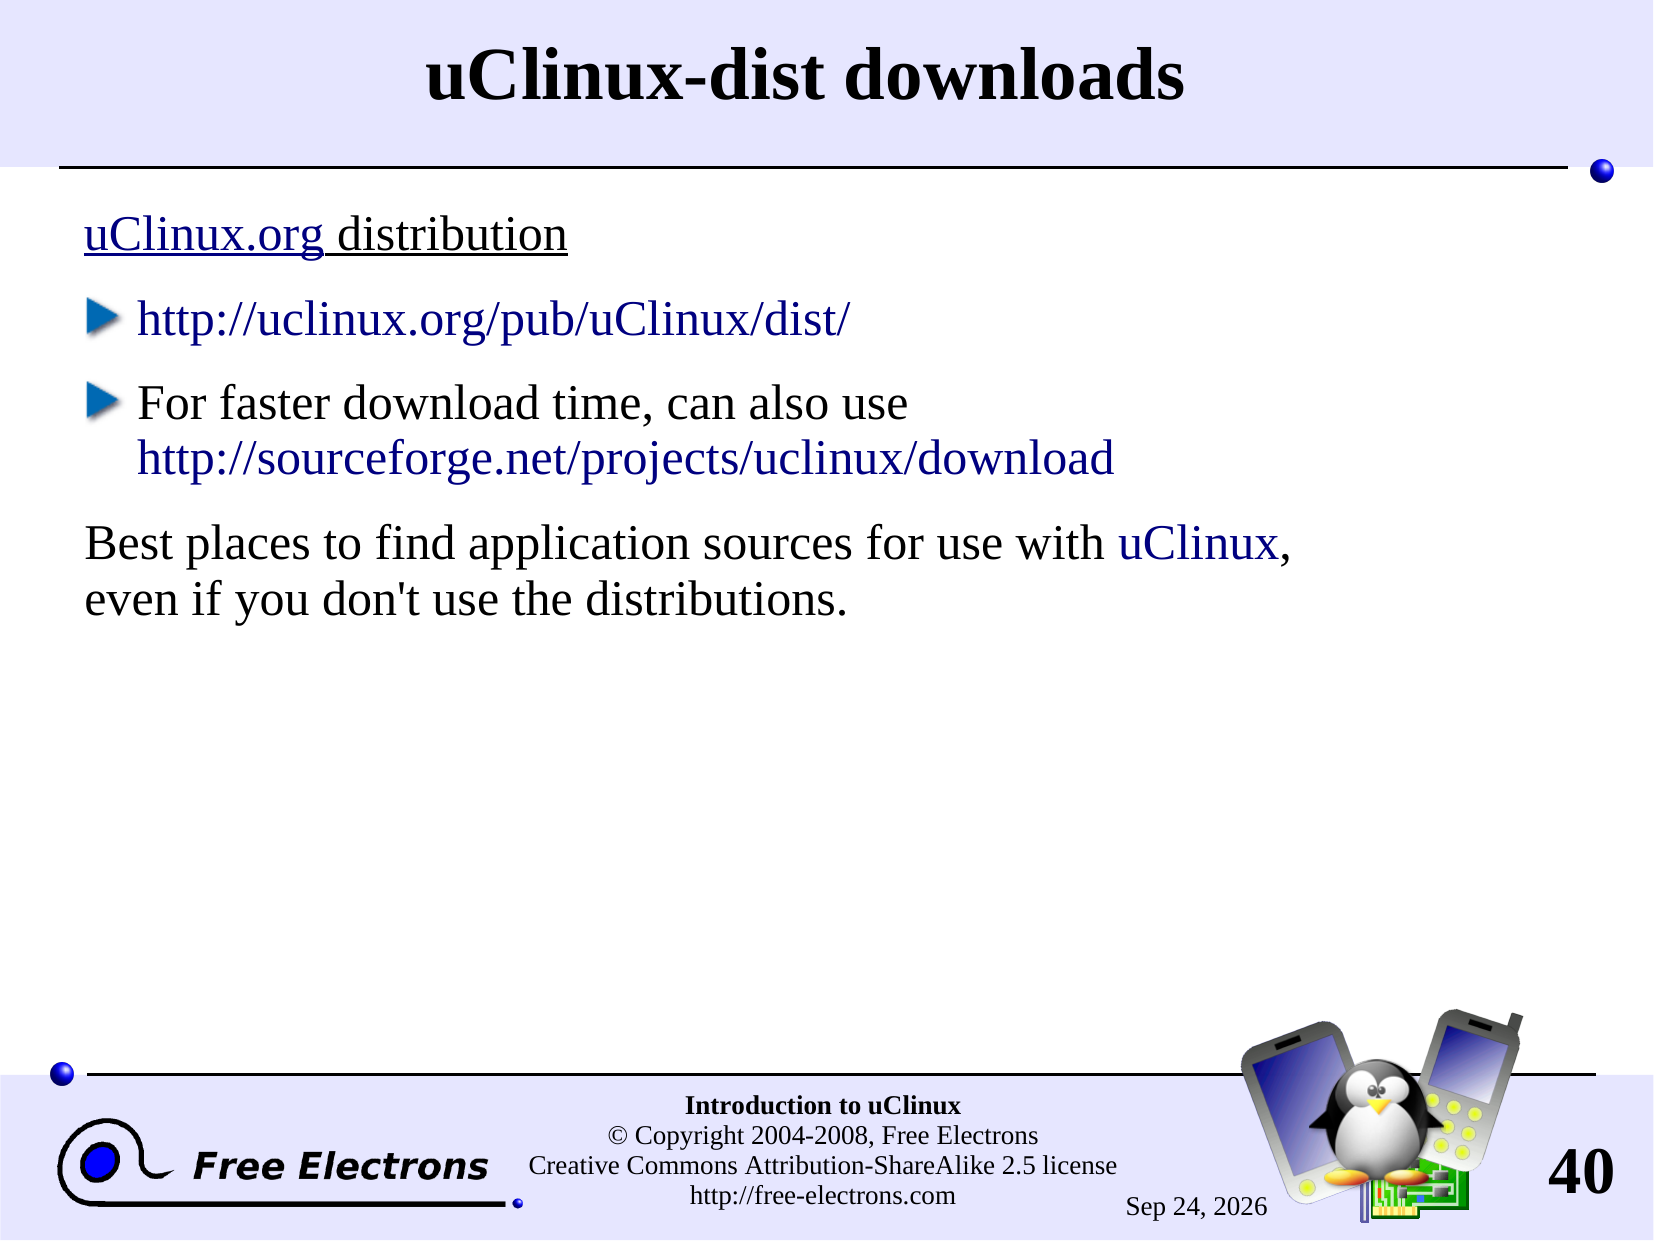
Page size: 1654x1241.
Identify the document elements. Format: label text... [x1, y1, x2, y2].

title uClinux-dist downloads [60, 25, 1551, 124]
list uClinux.org distribution http://uclinux.org/pub/uClinux/dist/ For faster download time, can also use http://sourceforge.net/projects/uclinux/download Best places to find application sources for use with uClinux, even if you don't use the distributions. [66, 205, 1574, 1056]
picture [50, 1107, 527, 1216]
picture [1227, 1056, 1524, 1241]
